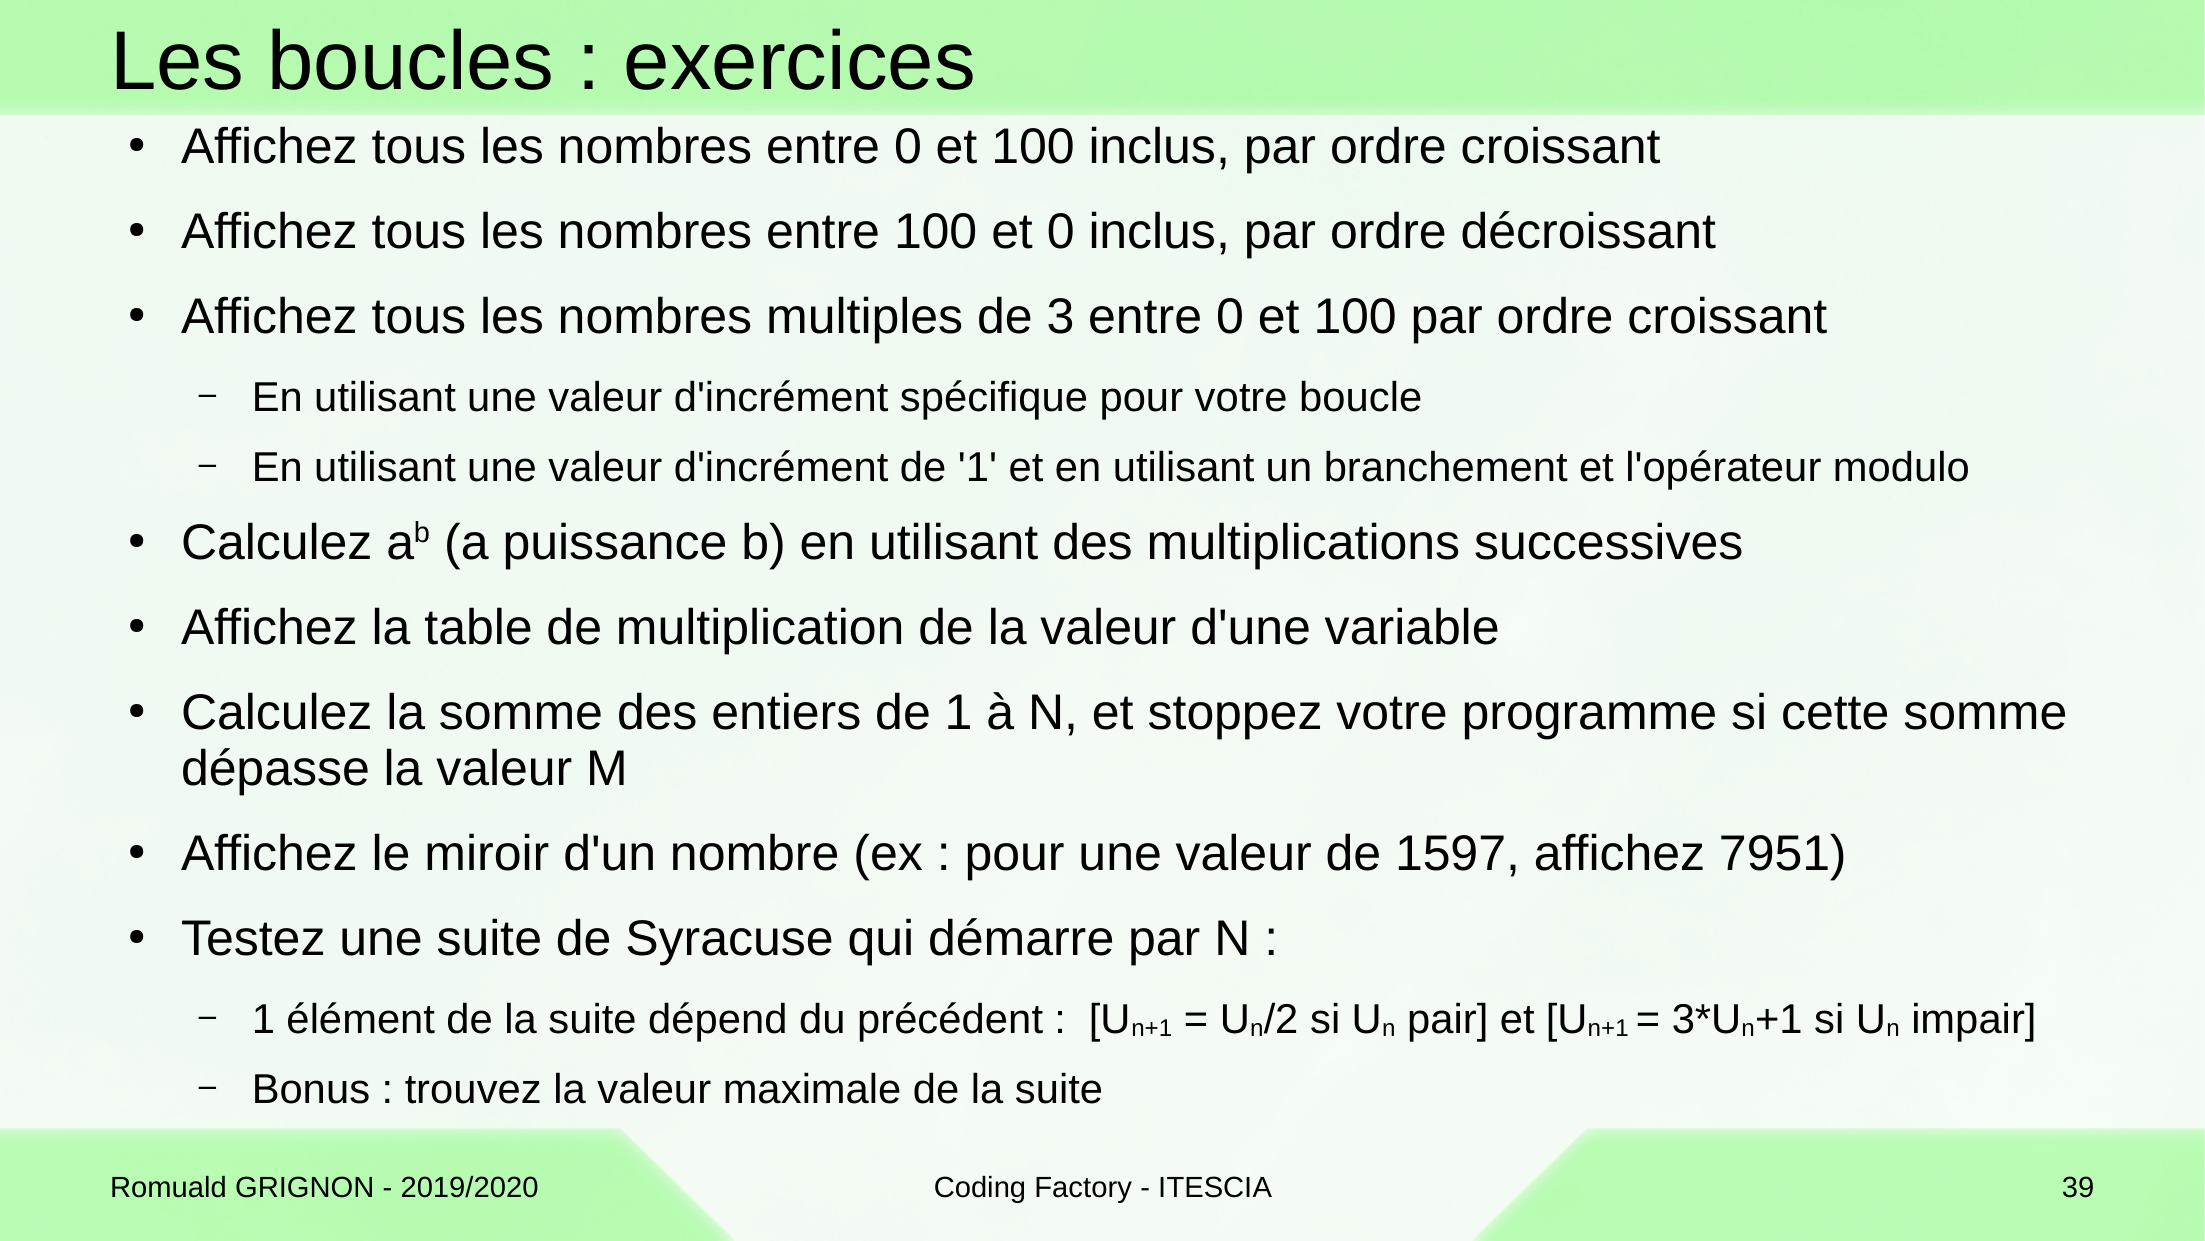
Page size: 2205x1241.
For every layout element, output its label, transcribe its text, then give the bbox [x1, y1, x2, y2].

title Les boucles : exercices [110, 49, 2095, 188]
picture [0, 0, 2205, 1241]
list Affichez tous les nombres entre 0 et 100 inclus, par ordre croissant Affichez tous les nombres entre 100 et 0 inclus, par ordre décroissant Affichez tous les nombres multiples de 3 entre 0 et 100 par ordre croissant En utilisant une valeur d'incrément spécifique pour votre boucle En utilisant une valeur d'incrément de '1' et en utilisant un branchement et l'opérateur modulo Calculez ab (a puissance b) en utilisant des multiplications successives Affichez la table de multiplication de la valeur d'une variable Calculez la somme des entiers de 1 à N, et stoppez votre programme si cette somme dépasse la valeur M Affichez le miroir d'un nombre (ex : pour une valeur de 1597, affichez 7951) Testez une suite de Syracuse qui démarre par N : 1 élément de la suite dépend du précédent : [Un+1 = Un/2 si Un pair] et [Un+1 = 3*Un+1 si Un impair] Bonus : trouvez la valeur maximale de la suite [110, 188, 2095, 1130]
